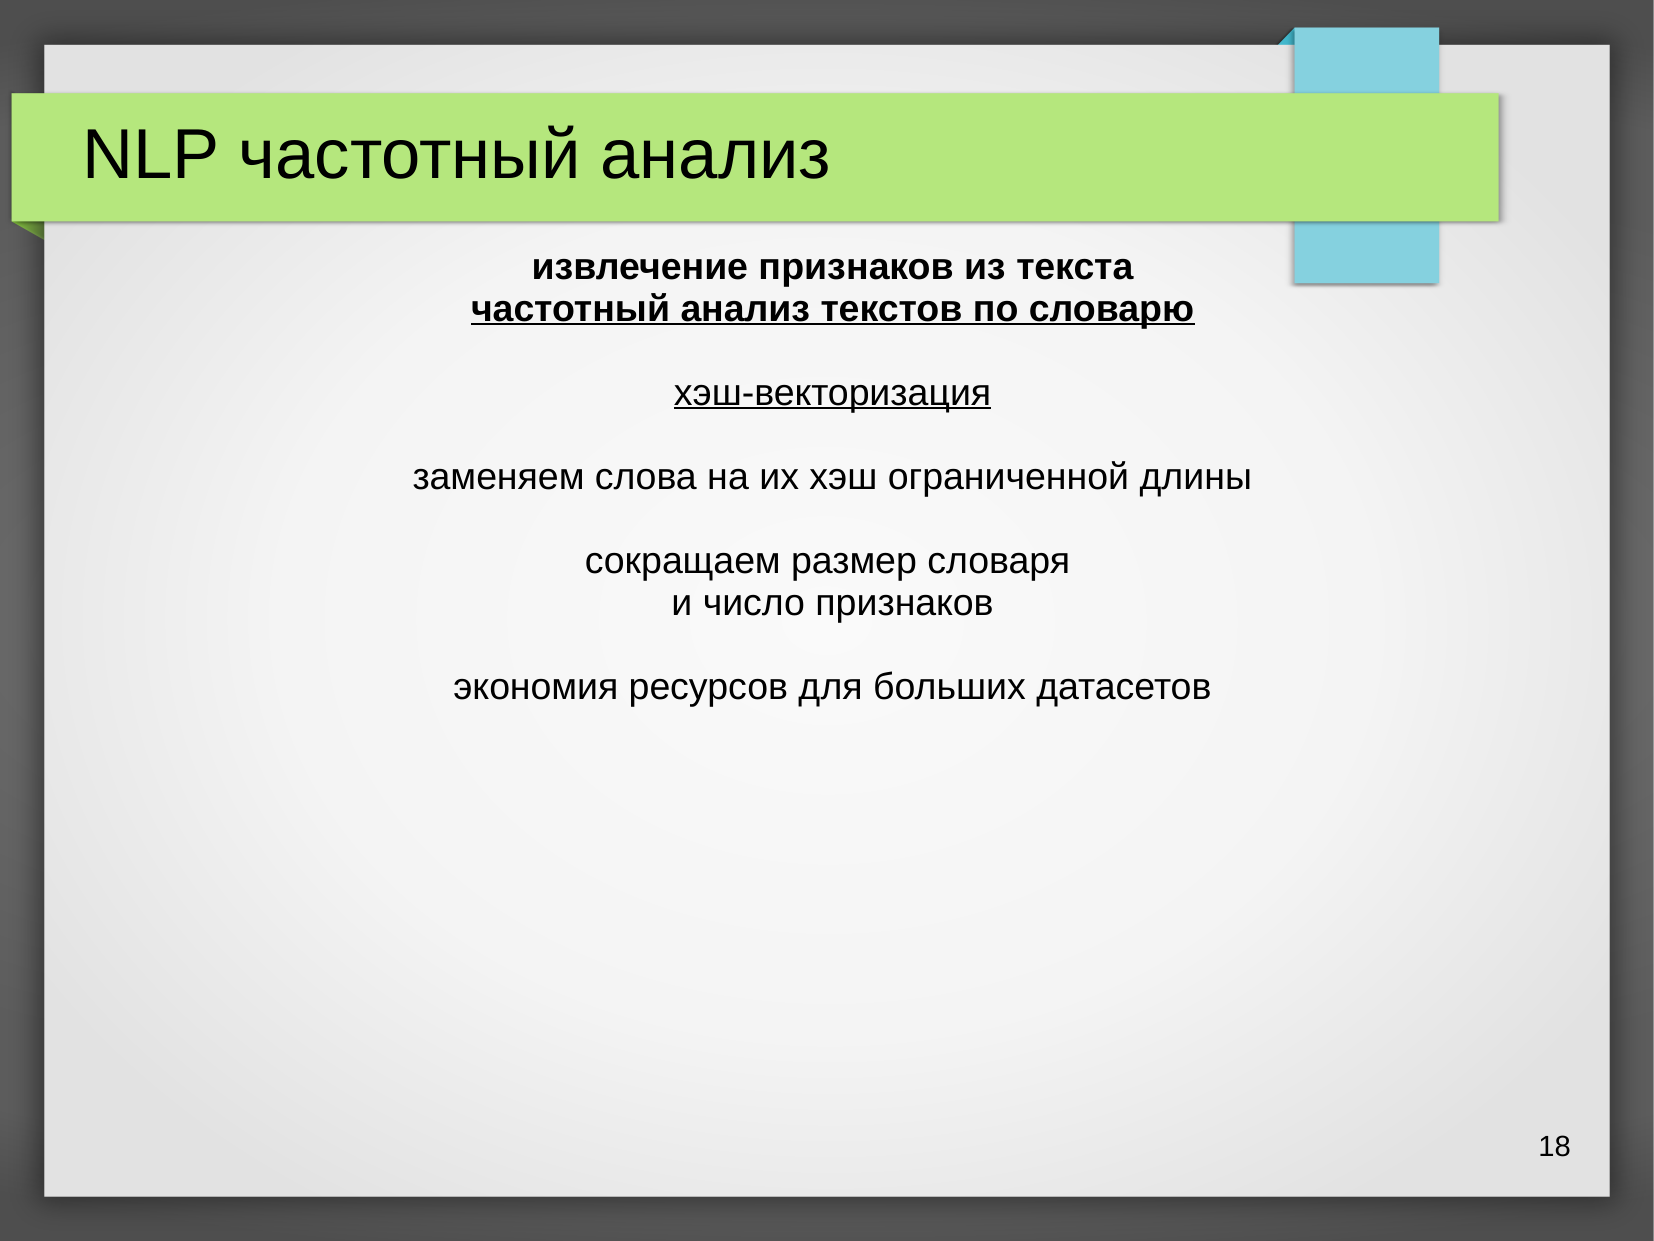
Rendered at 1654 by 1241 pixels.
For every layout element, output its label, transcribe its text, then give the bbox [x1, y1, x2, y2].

text_box извлечение признаков из текста частотный анализ текстов по словарю хэш-векторизация заменяем слова на их хэш ограниченной длины сокращаем размер словаря и число признаков экономия ресурсов для больших датасетов [188, 245, 1477, 1071]
picture [0, 0, 1654, 1241]
title NLP частотный анализ [82, 118, 1406, 189]
